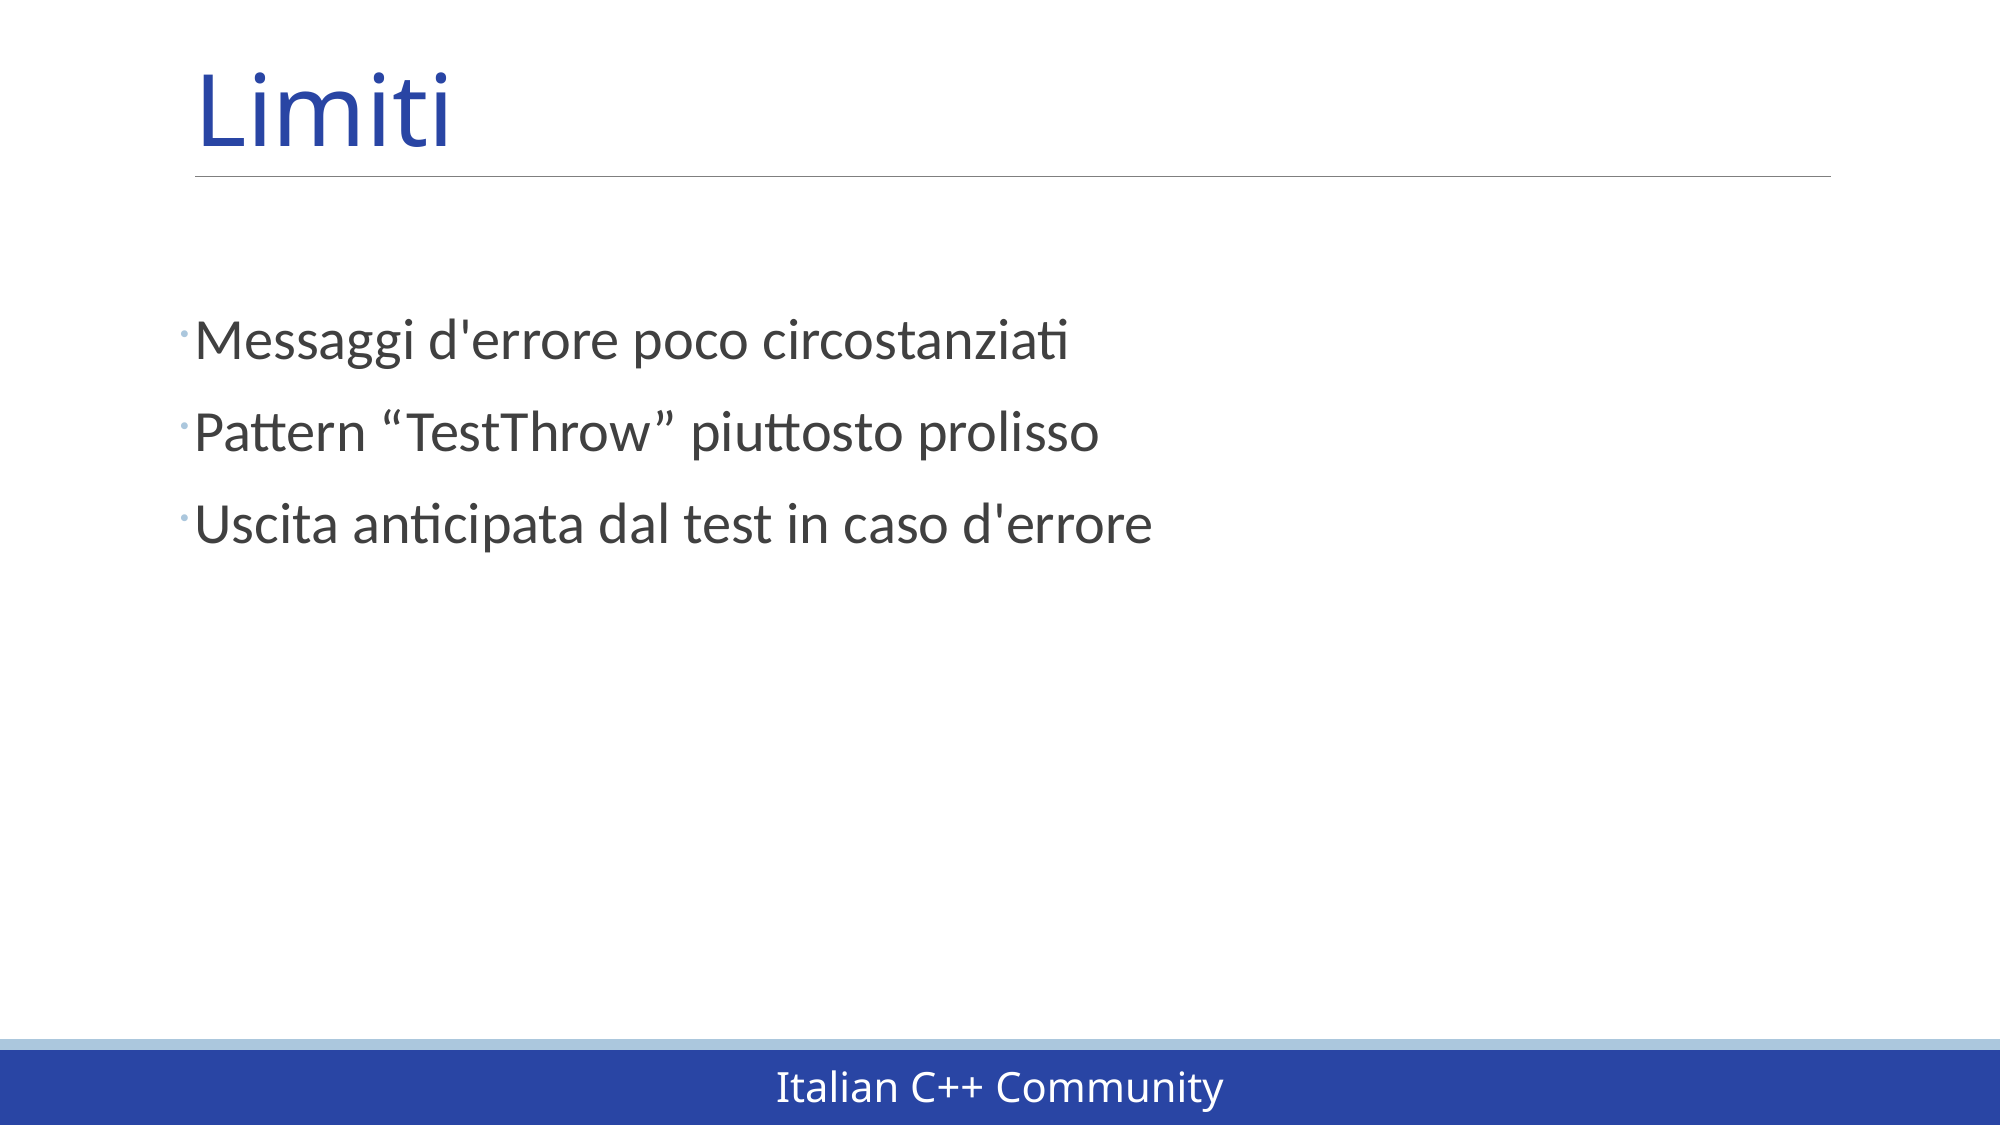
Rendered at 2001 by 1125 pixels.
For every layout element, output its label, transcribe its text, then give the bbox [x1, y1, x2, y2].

title Limiti [179, 2, 1830, 175]
list Messaggi d'errore poco circostanziati Pattern “TestThrow” piuttosto prolisso Uscita anticipata dal test in caso d'errore [179, 202, 1830, 1011]
